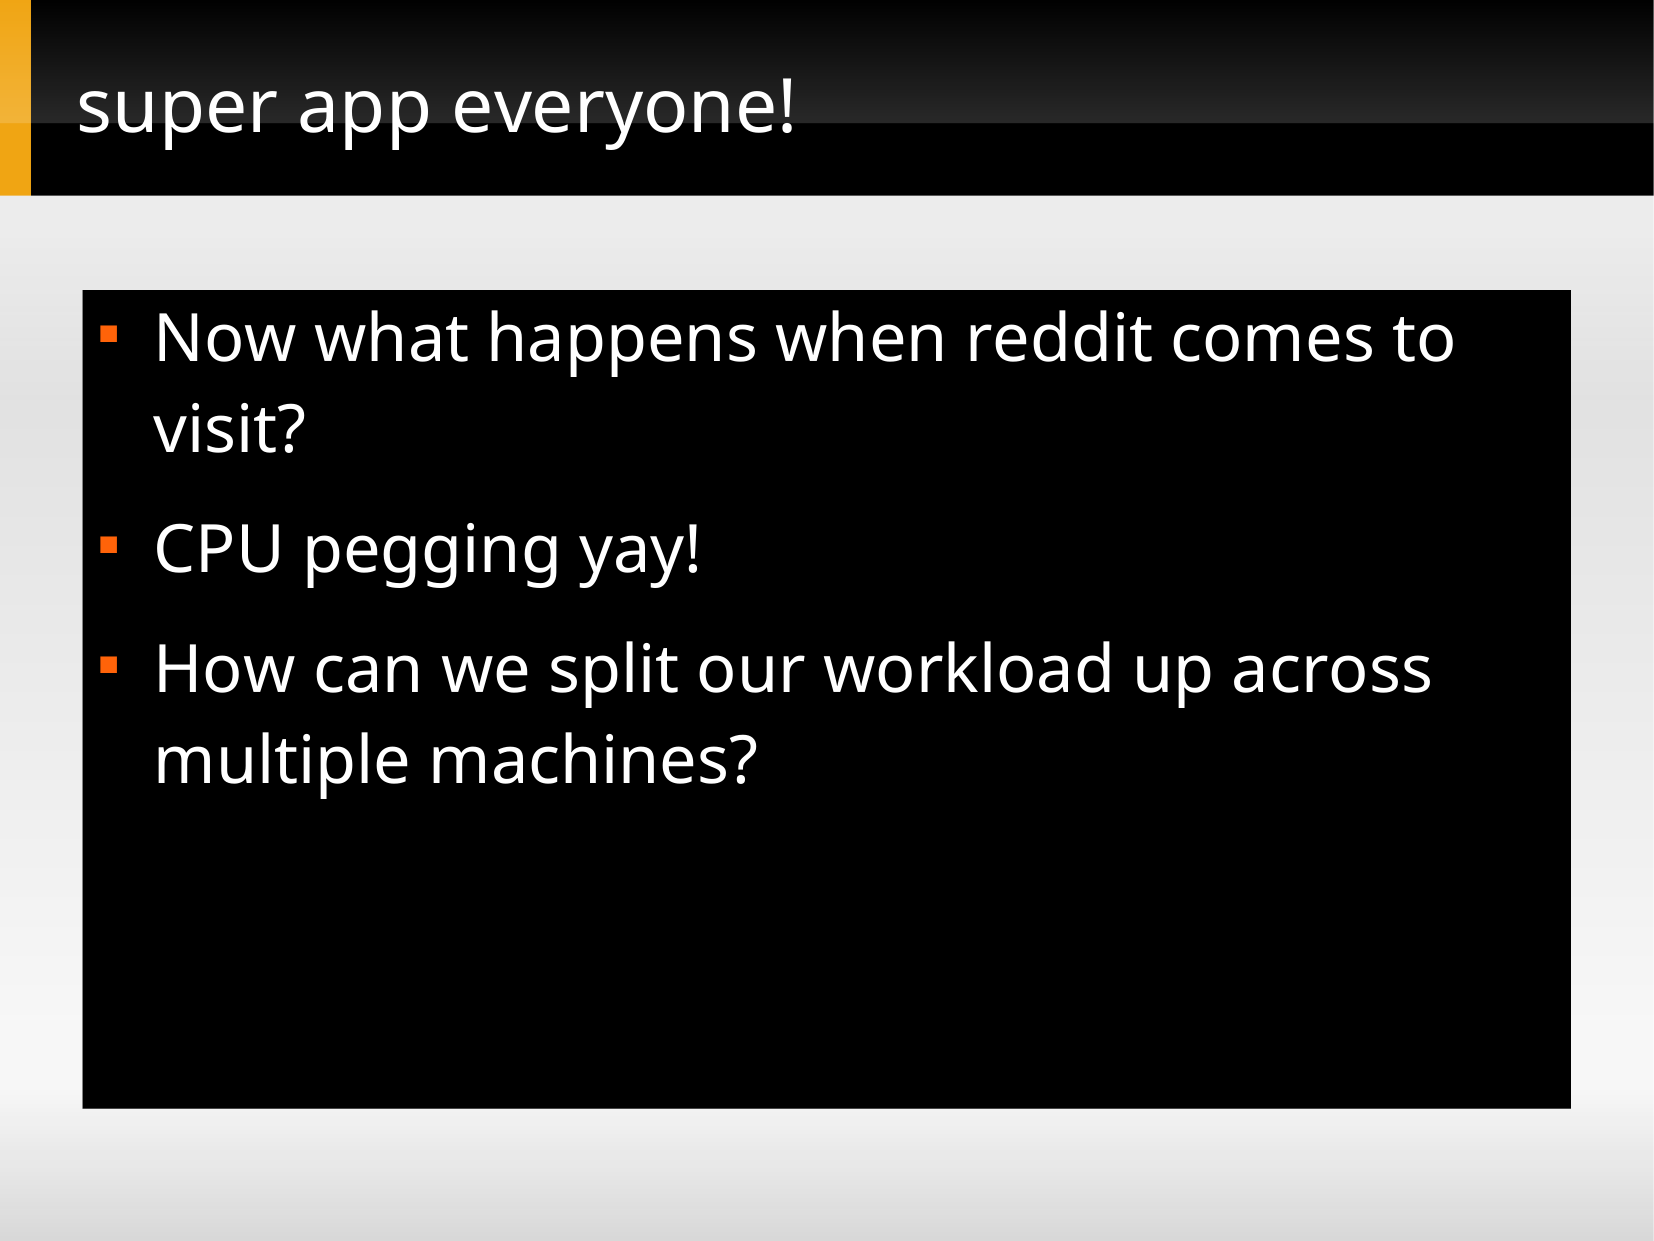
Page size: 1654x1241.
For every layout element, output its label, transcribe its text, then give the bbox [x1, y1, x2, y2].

list Now what happens when reddit comes to visit? CPU pegging yay! How can we split our workload up across multiple machines? [82, 290, 1571, 1094]
title super app everyone! [76, 7, 1565, 200]
picture [0, 0, 1654, 1241]
